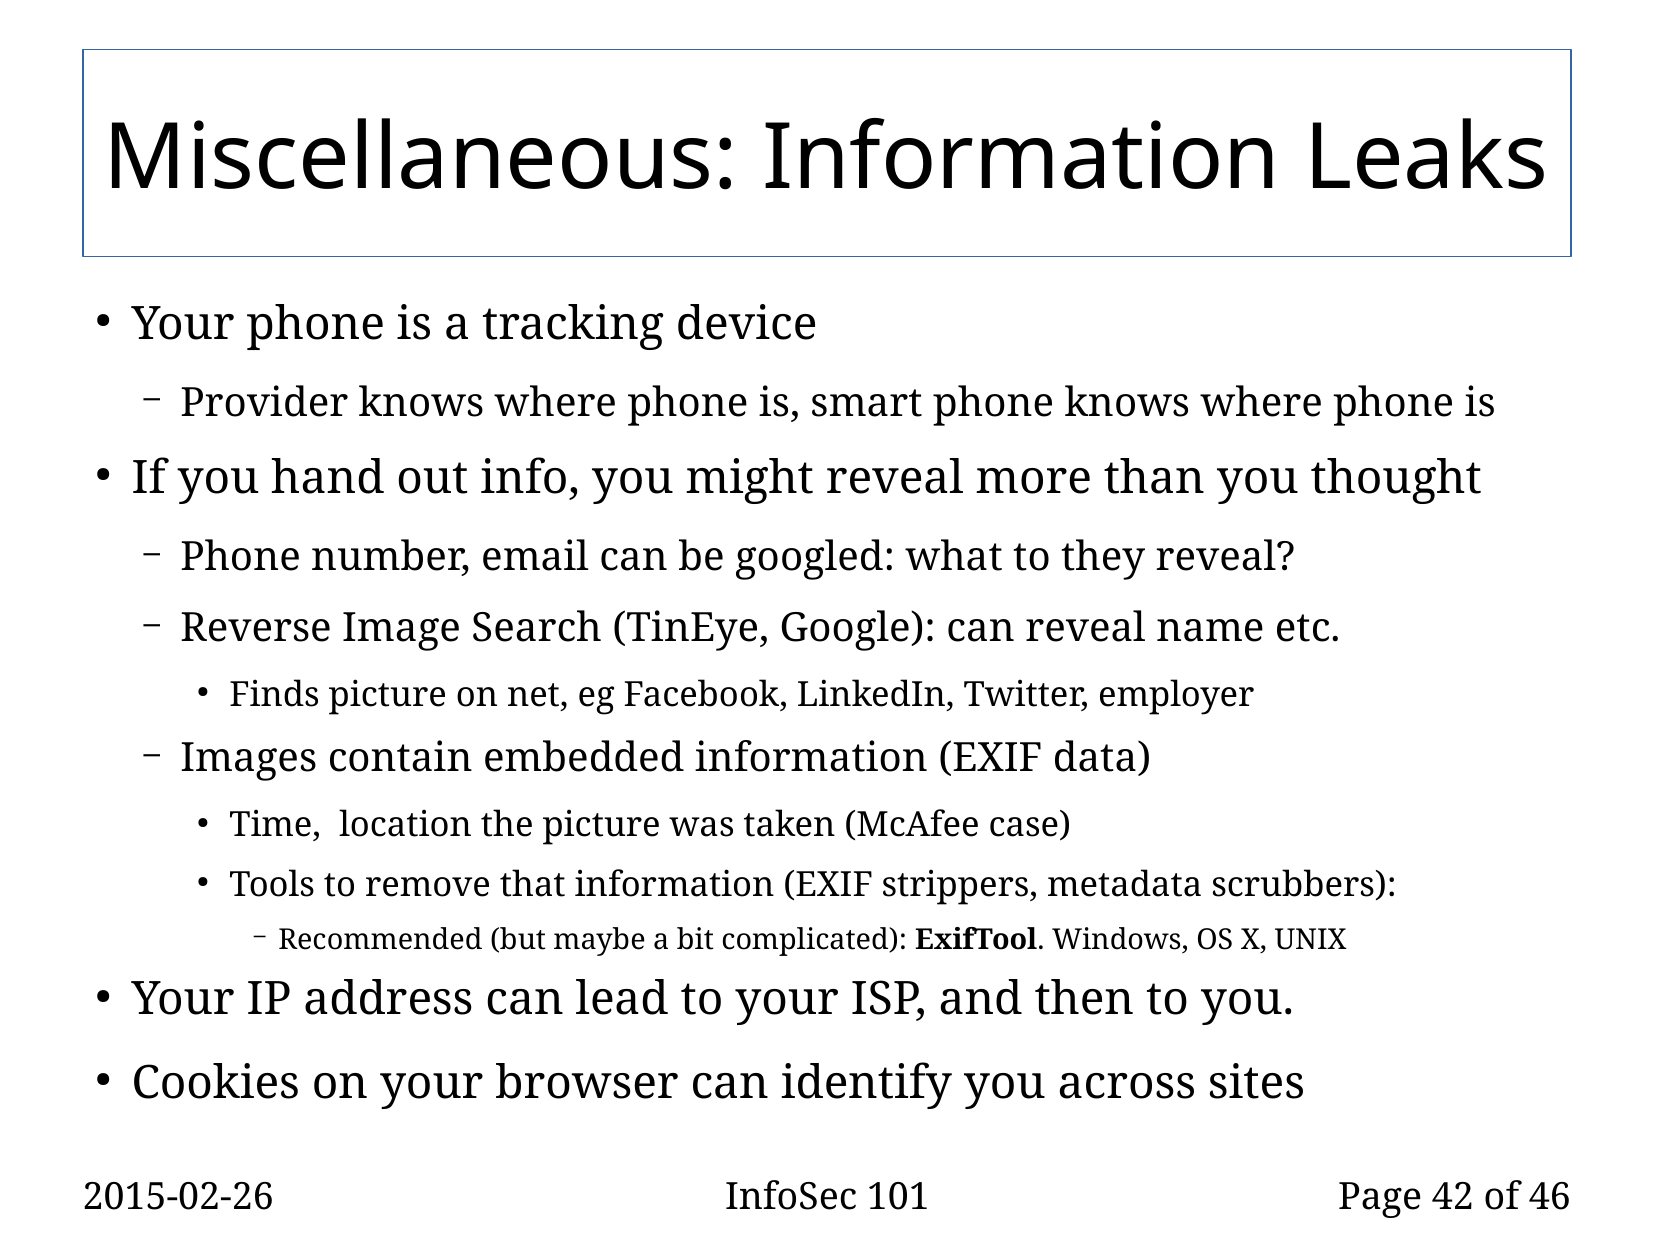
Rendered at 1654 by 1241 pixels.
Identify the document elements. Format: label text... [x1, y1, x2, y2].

title Miscellaneous: Information Leaks [82, 49, 1571, 257]
list Your phone is a tracking device Provider knows where phone is, smart phone knows where phone is If you hand out info, you might reveal more than you thought Phone number, email can be googled: what to they reveal? Reverse Image Search (TinEye, Google): can reveal name etc. Finds picture on net, eg Facebook, LinkedIn, Twitter, employer Images contain embedded information (EXIF data) Time, location the picture was taken (McAfee case) Tools to remove that information (EXIF strippers, metadata scrubbers): Recommended (but maybe a bit complicated): ExifTool. Windows, OS X, UNIX Your IP address can lead to your ISP, and then to you. Cookies on your browser can identify you across sites [82, 290, 1571, 1126]
